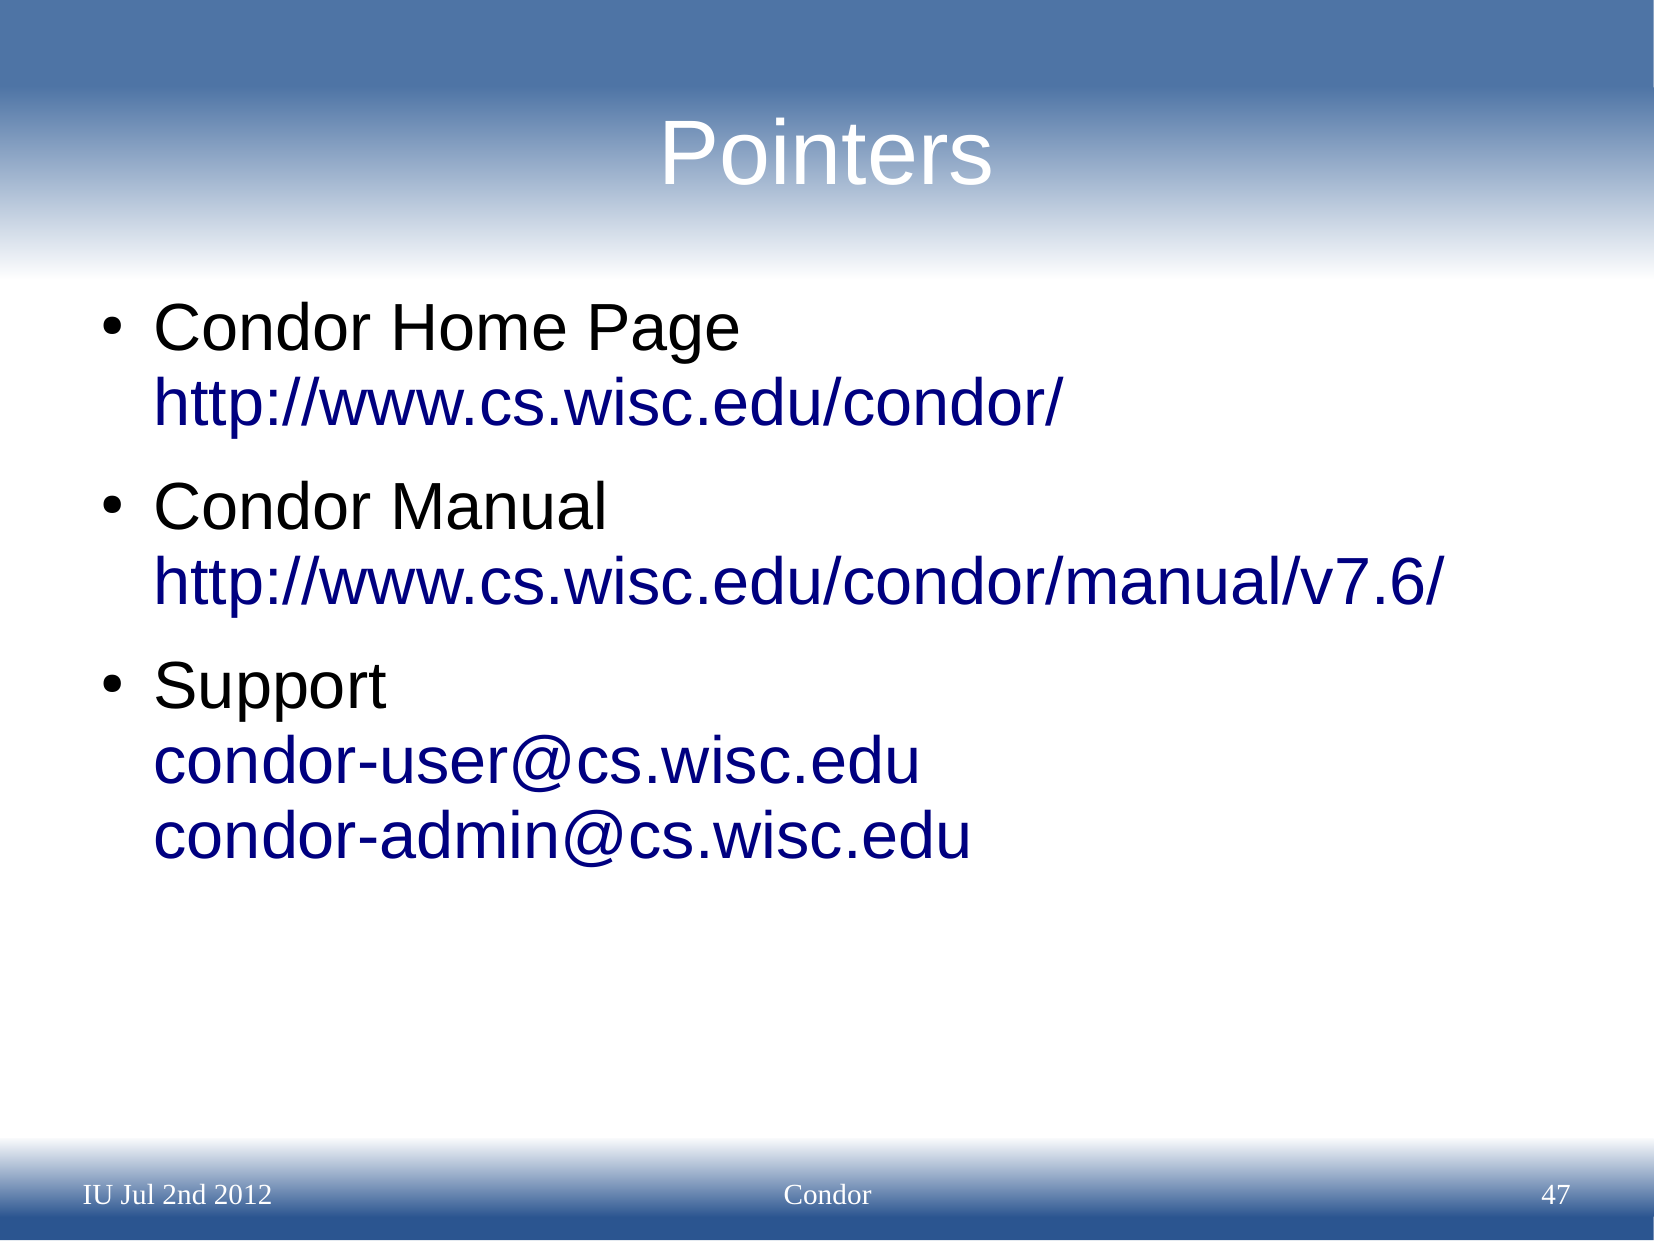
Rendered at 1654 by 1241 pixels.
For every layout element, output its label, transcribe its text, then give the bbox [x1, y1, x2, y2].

title Pointers [82, 49, 1571, 257]
list Condor Home Page http://www.cs.wisc.edu/condor/ Condor Manual http://www.cs.wisc.edu/condor/manual/v7.6/ Support condor-user@cs.wisc.edu condor-admin@cs.wisc.edu [82, 290, 1571, 1109]
